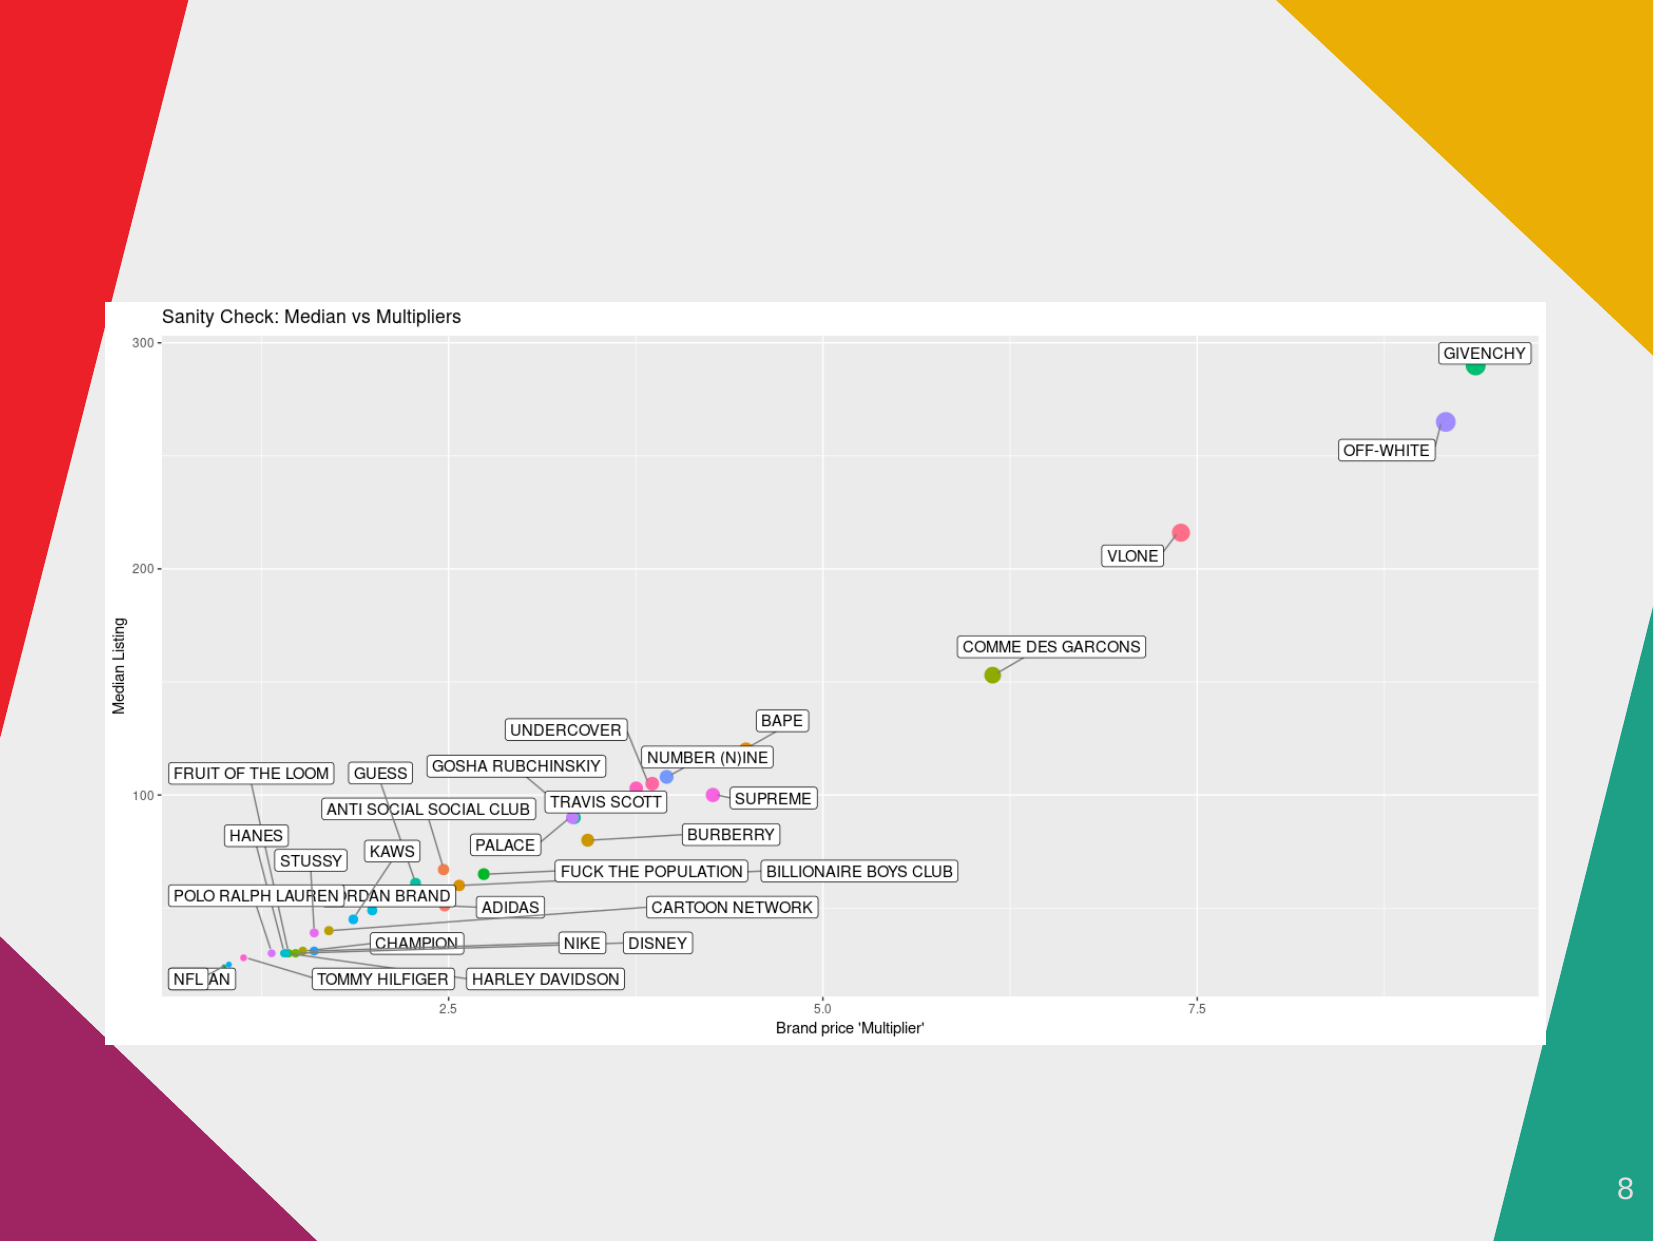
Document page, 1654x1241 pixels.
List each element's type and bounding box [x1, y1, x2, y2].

picture [105, 302, 1546, 1045]
